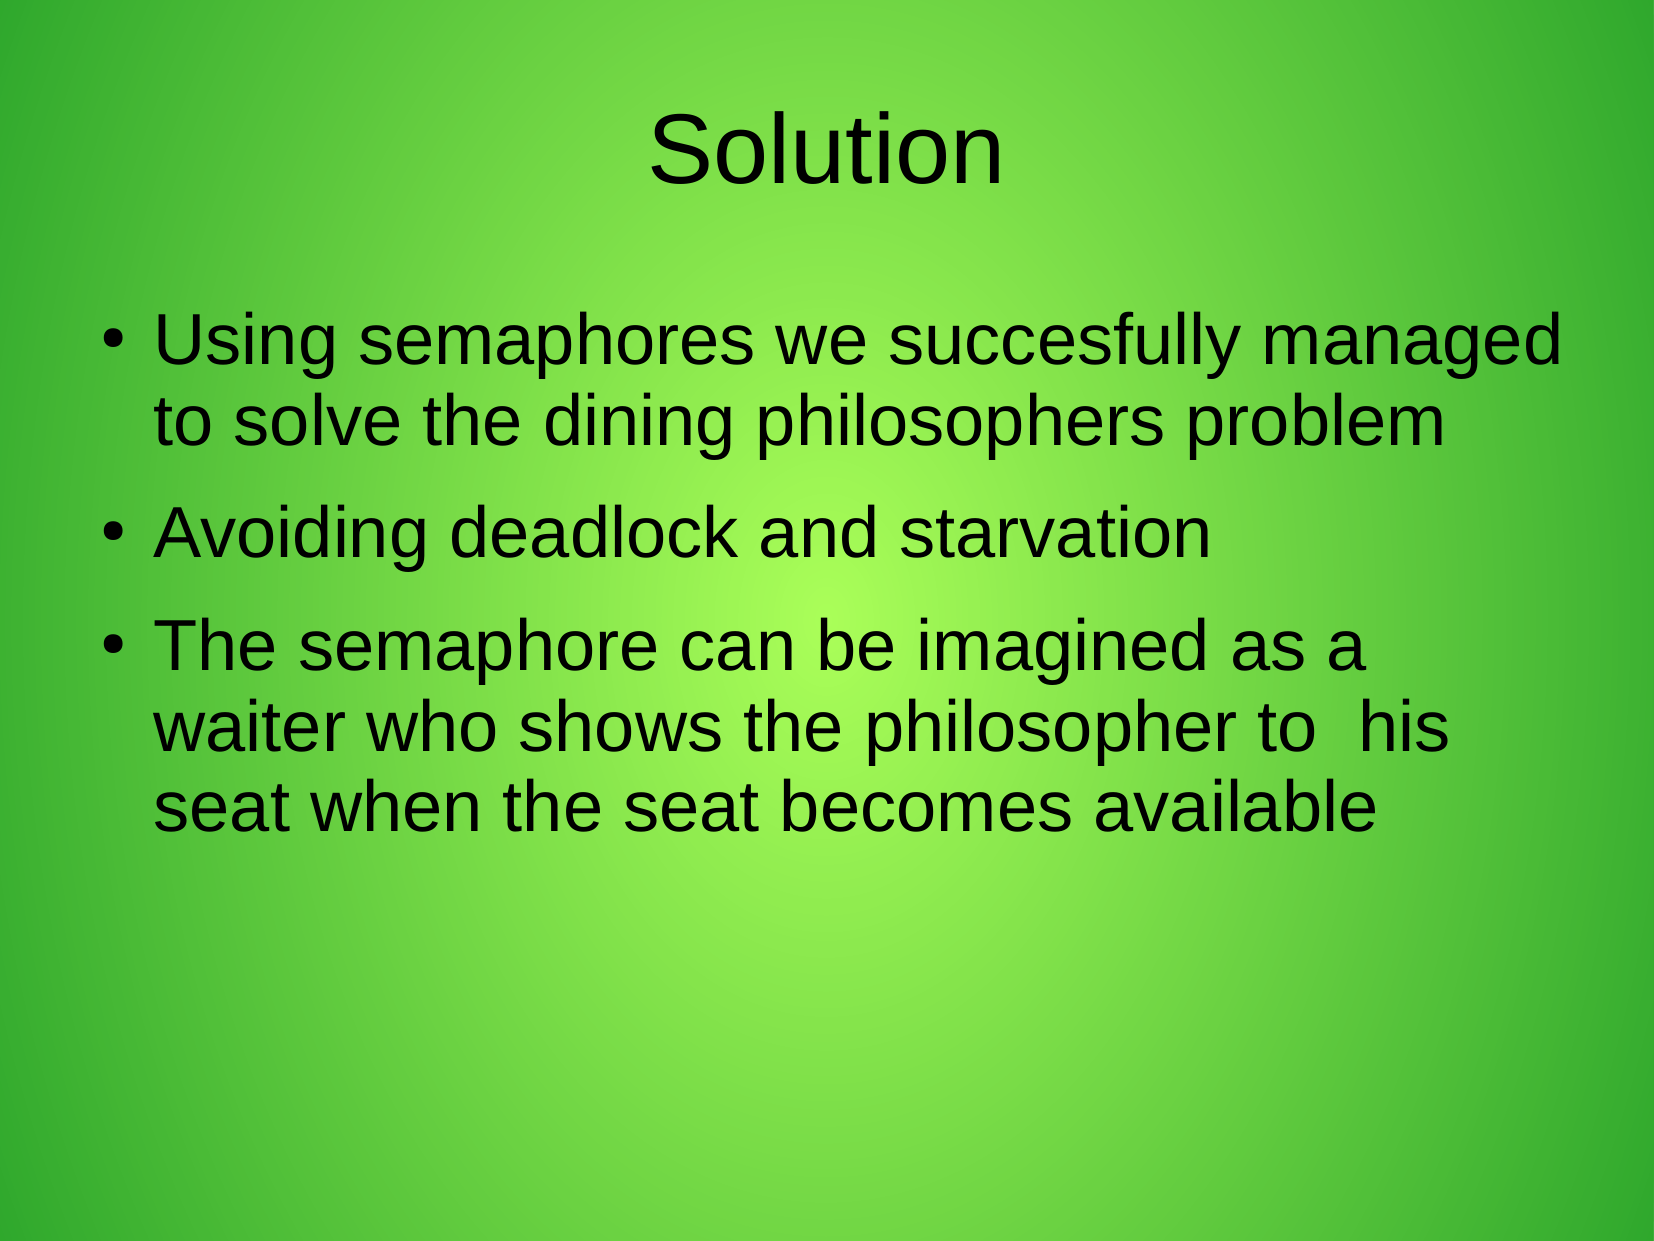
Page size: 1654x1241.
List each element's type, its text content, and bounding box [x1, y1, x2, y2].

title Solution [82, 47, 1571, 252]
list Using semaphores we succesfully managed to solve the dining philosophers problem Avoiding deadlock and starvation The semaphore can be imagined as a waiter who shows the philosopher to his seat when the seat becomes available [82, 299, 1571, 1019]
